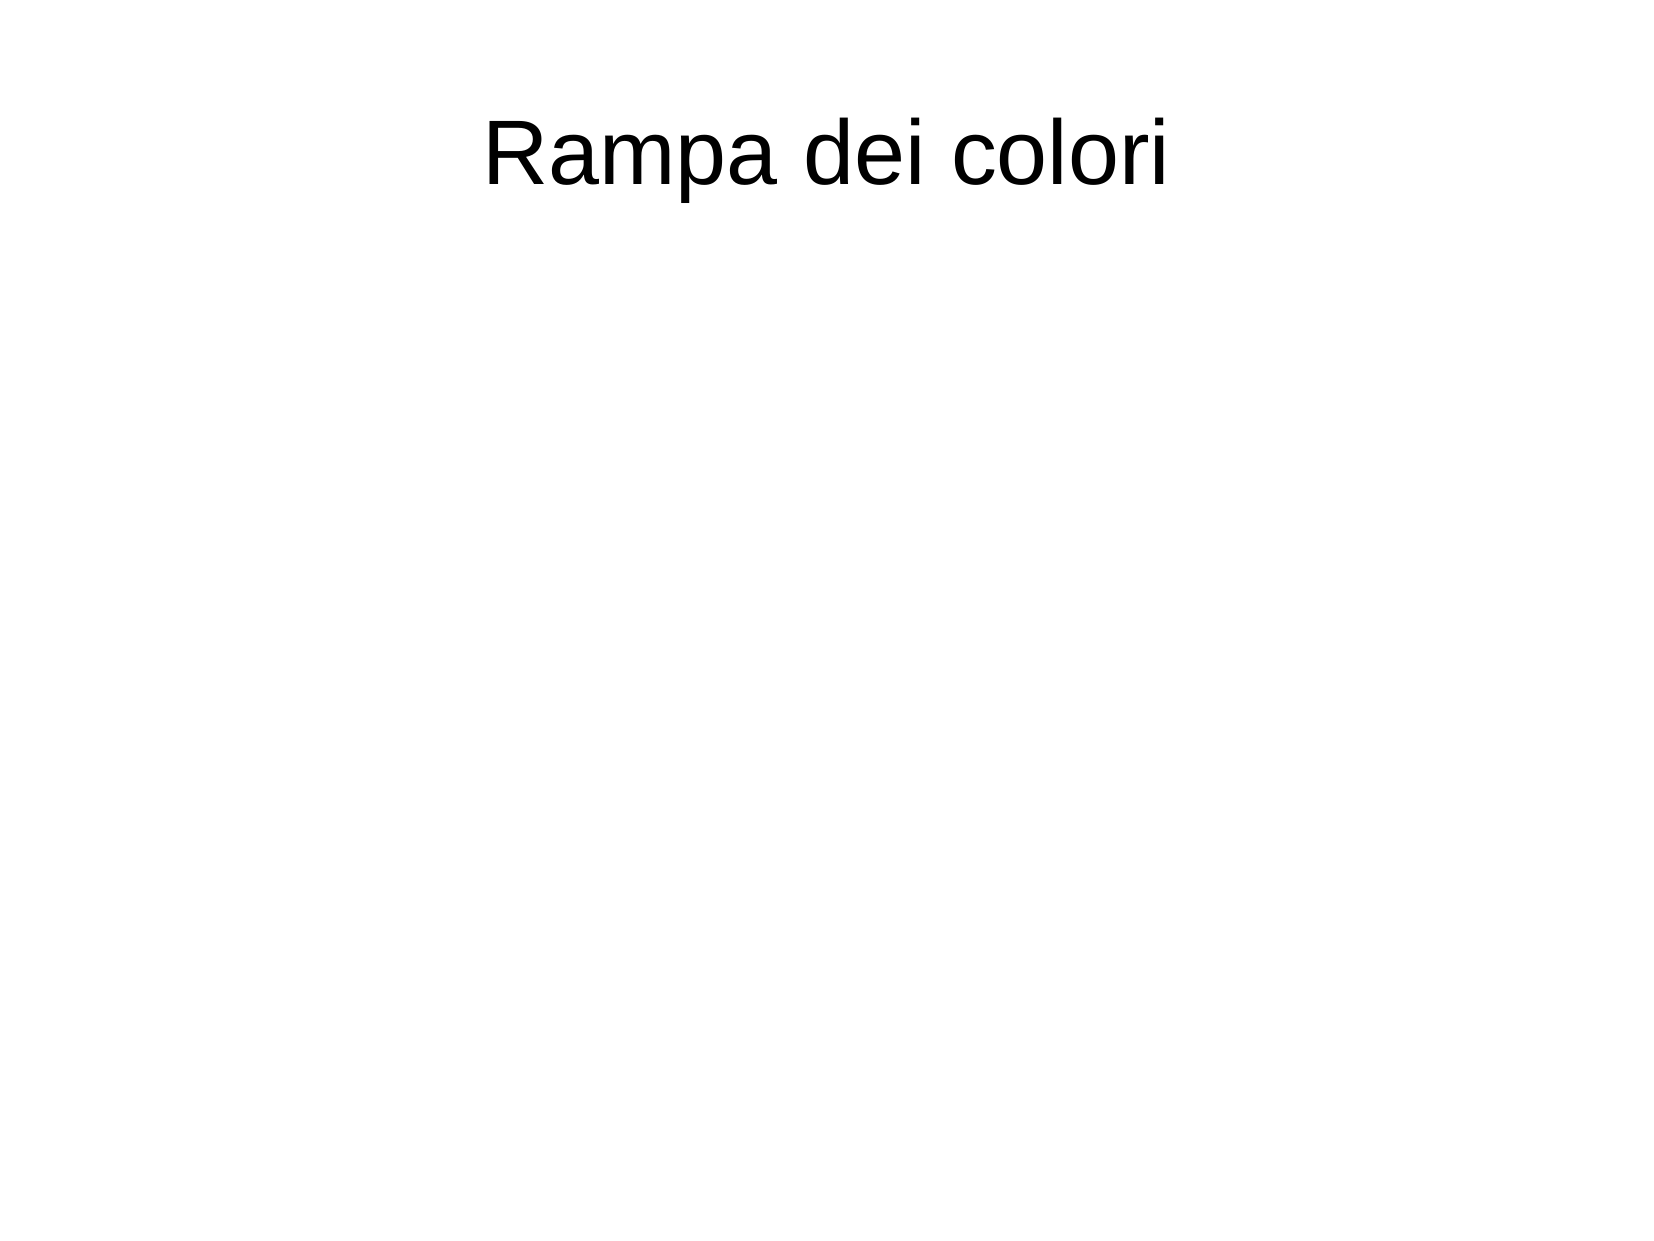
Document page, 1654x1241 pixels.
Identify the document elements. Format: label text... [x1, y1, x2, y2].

title Rampa dei colori [82, 49, 1571, 257]
